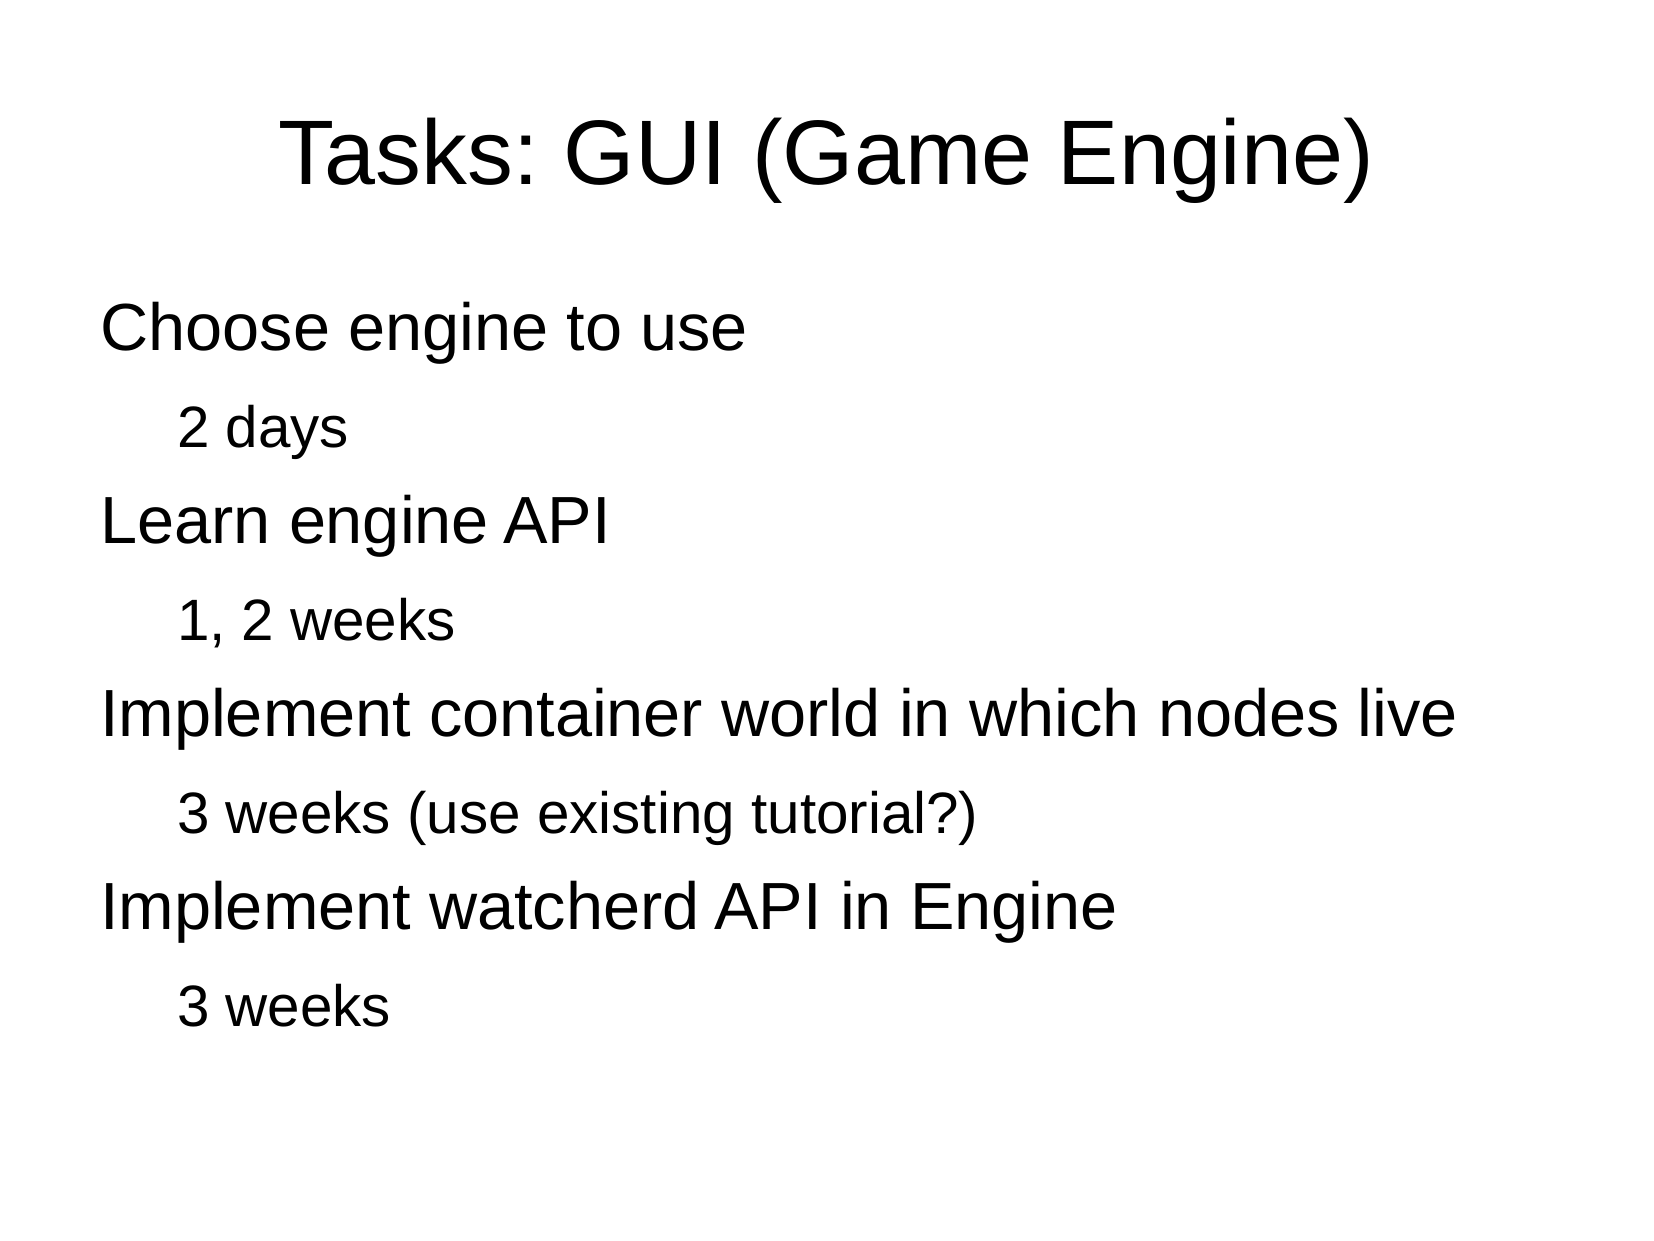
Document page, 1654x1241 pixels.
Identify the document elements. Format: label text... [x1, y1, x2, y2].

list Choose engine to use 2 days Learn engine API 1, 2 weeks Implement container world in which nodes live 3 weeks (use existing tutorial?) Implement watcherd API in Engine 3 weeks [82, 290, 1571, 1094]
title Tasks: GUI (Game Engine) [82, 56, 1571, 250]
